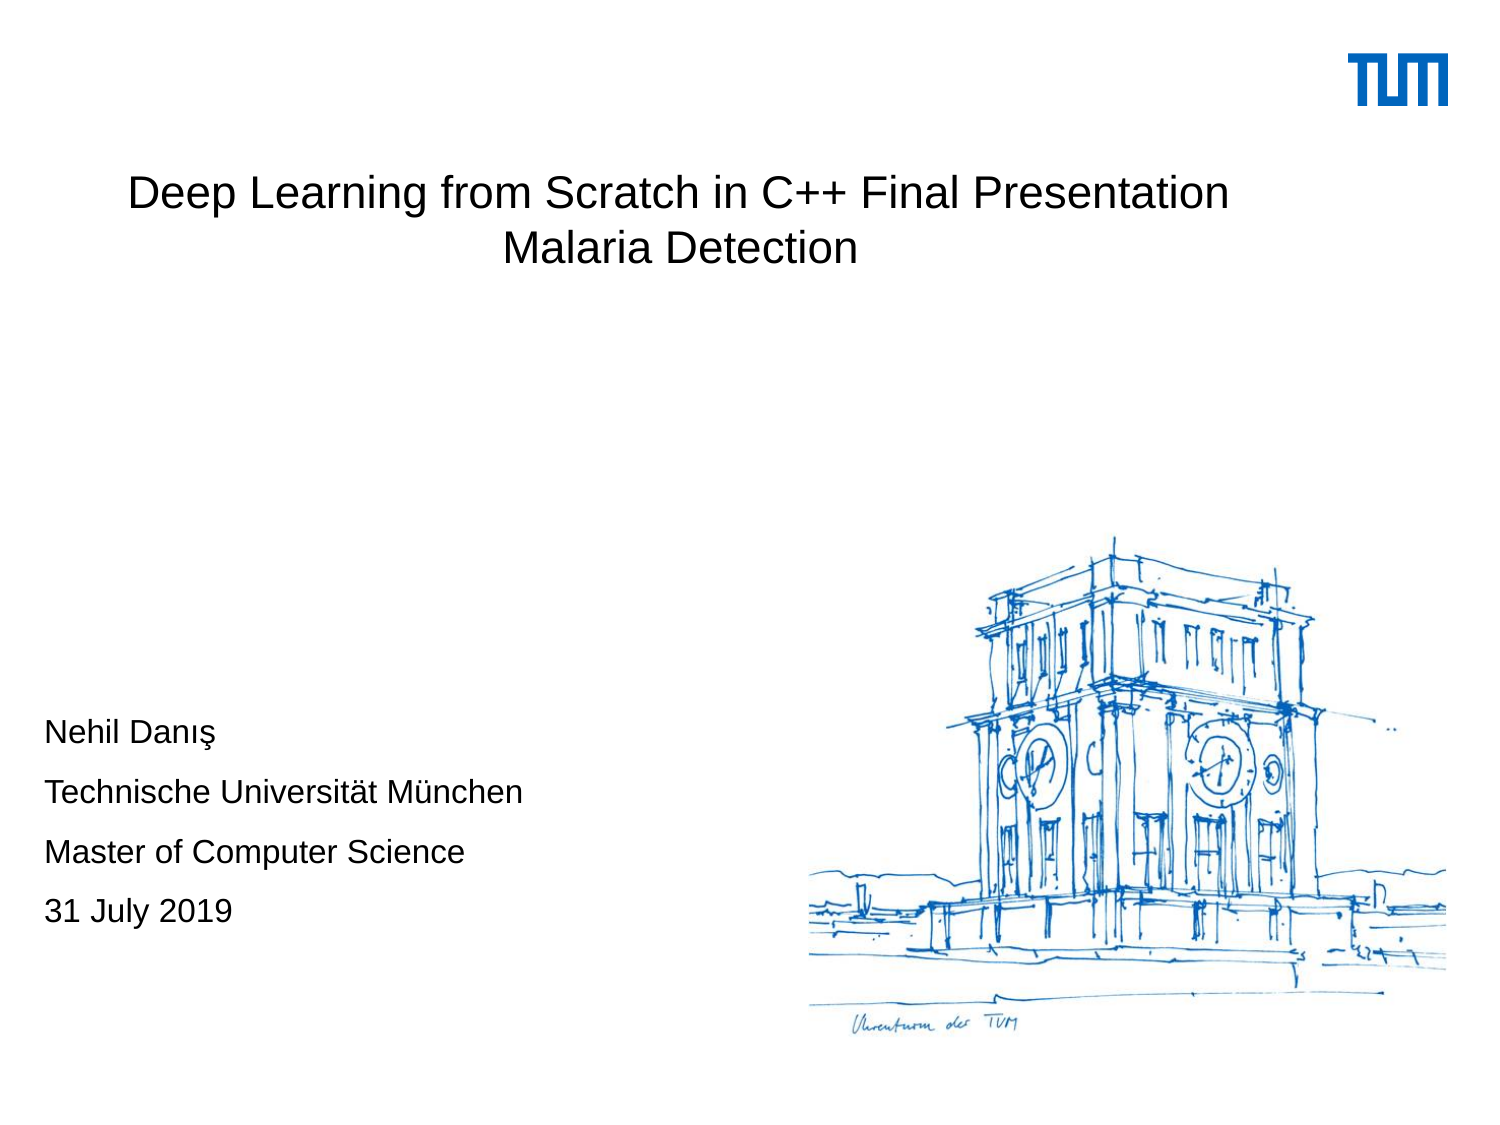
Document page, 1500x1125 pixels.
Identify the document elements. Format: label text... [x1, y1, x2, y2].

list Nehil Danış Technische Universität München Master of Computer Science 31 July 2019 [44, 690, 808, 899]
title Deep Learning from Scratch in C++ Final Presentation Malaria Detection [52, 163, 1449, 231]
picture [808, 500, 1447, 1058]
